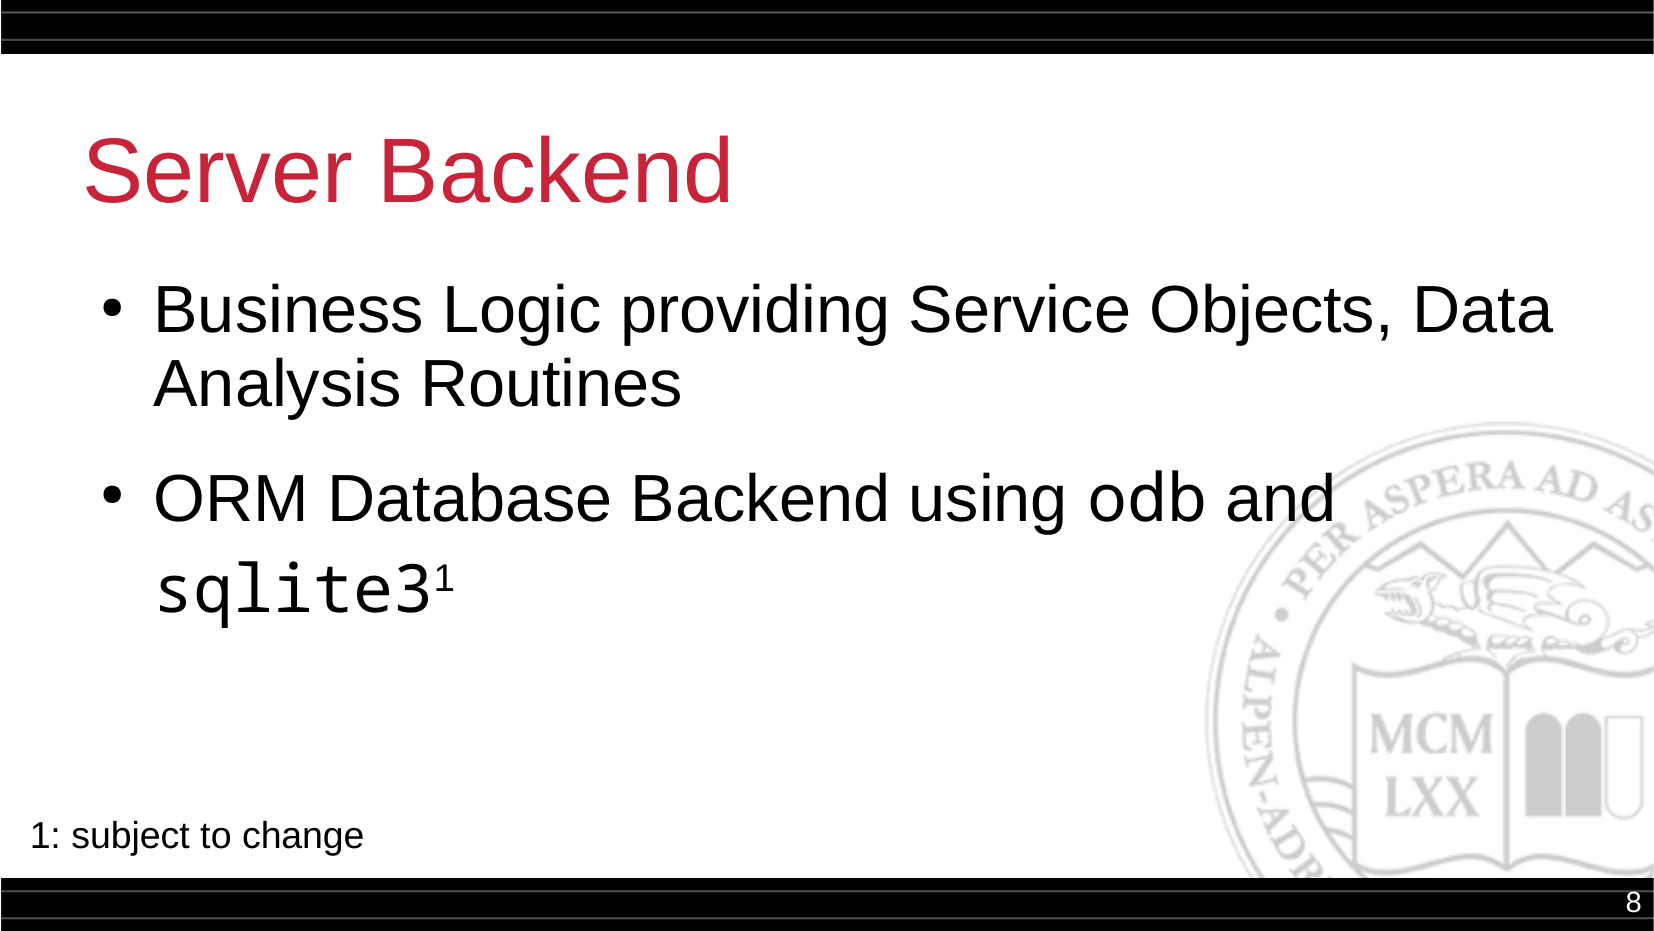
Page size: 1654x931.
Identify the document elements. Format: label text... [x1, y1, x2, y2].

picture [1, 0, 1654, 54]
title Server Backend [82, 92, 1571, 249]
list Business Logic providing Service Objects, Data Analysis Routines ORM Database Backend using odb and sqlite31 [82, 271, 1571, 758]
text_box 1: subject to change [15, 806, 1576, 864]
picture [1, 878, 1654, 931]
